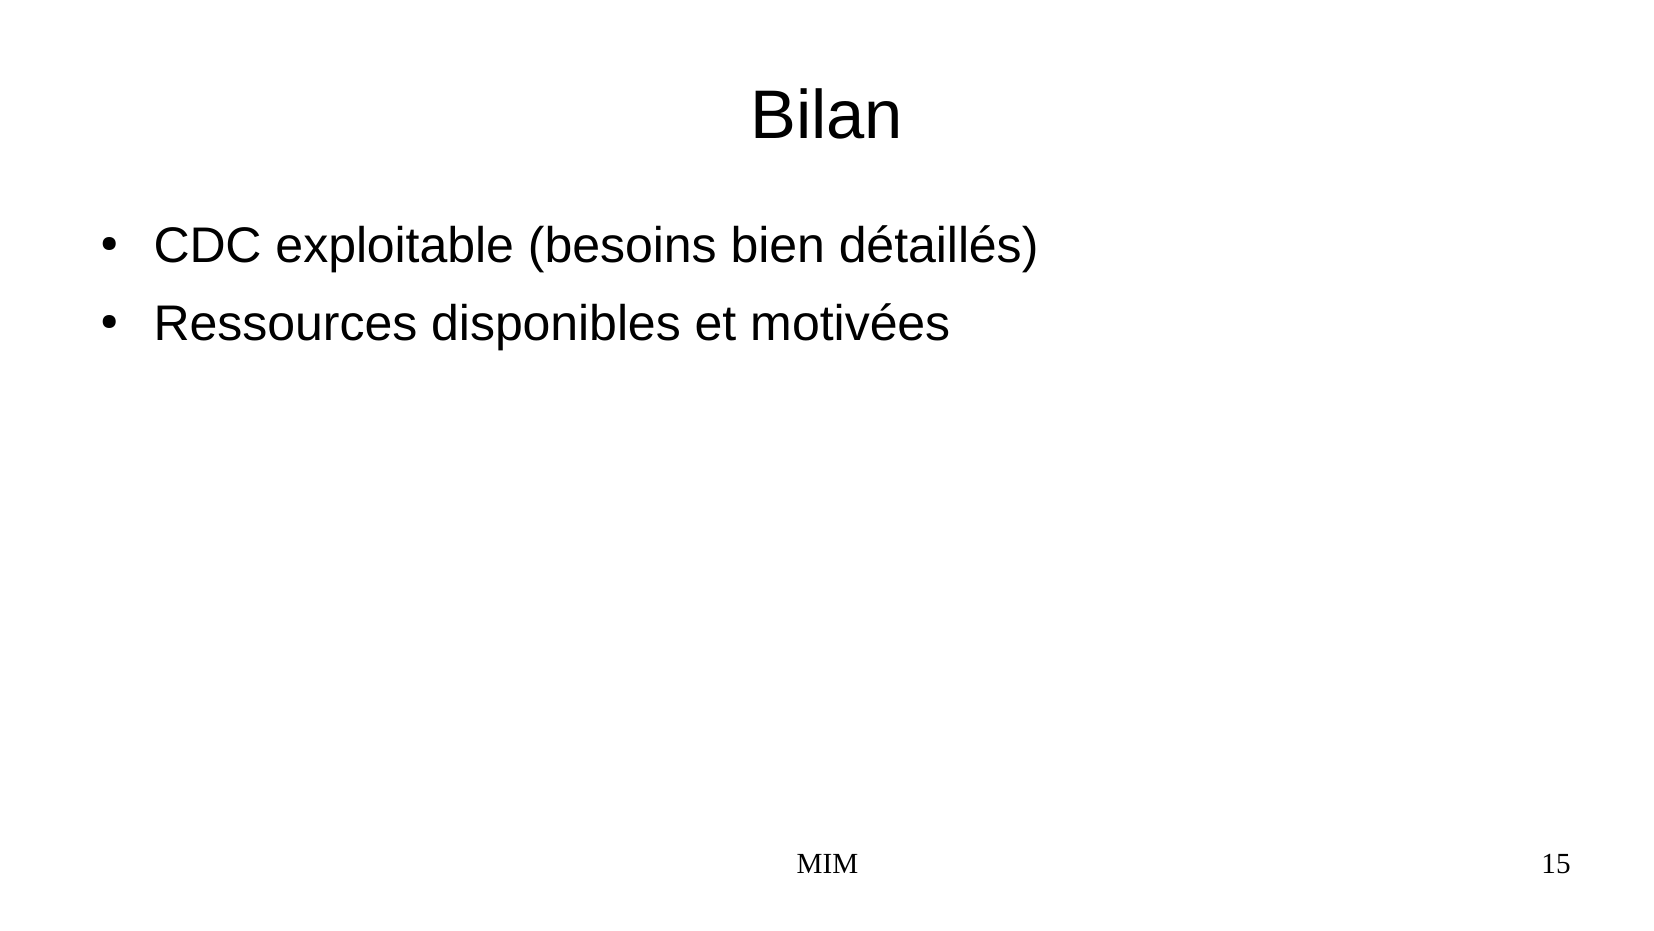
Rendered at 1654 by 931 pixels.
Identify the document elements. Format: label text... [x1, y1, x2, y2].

title Bilan [82, 37, 1571, 193]
list CDC exploitable (besoins bien détaillés) Ressources disponibles et motivées [82, 217, 1571, 758]
